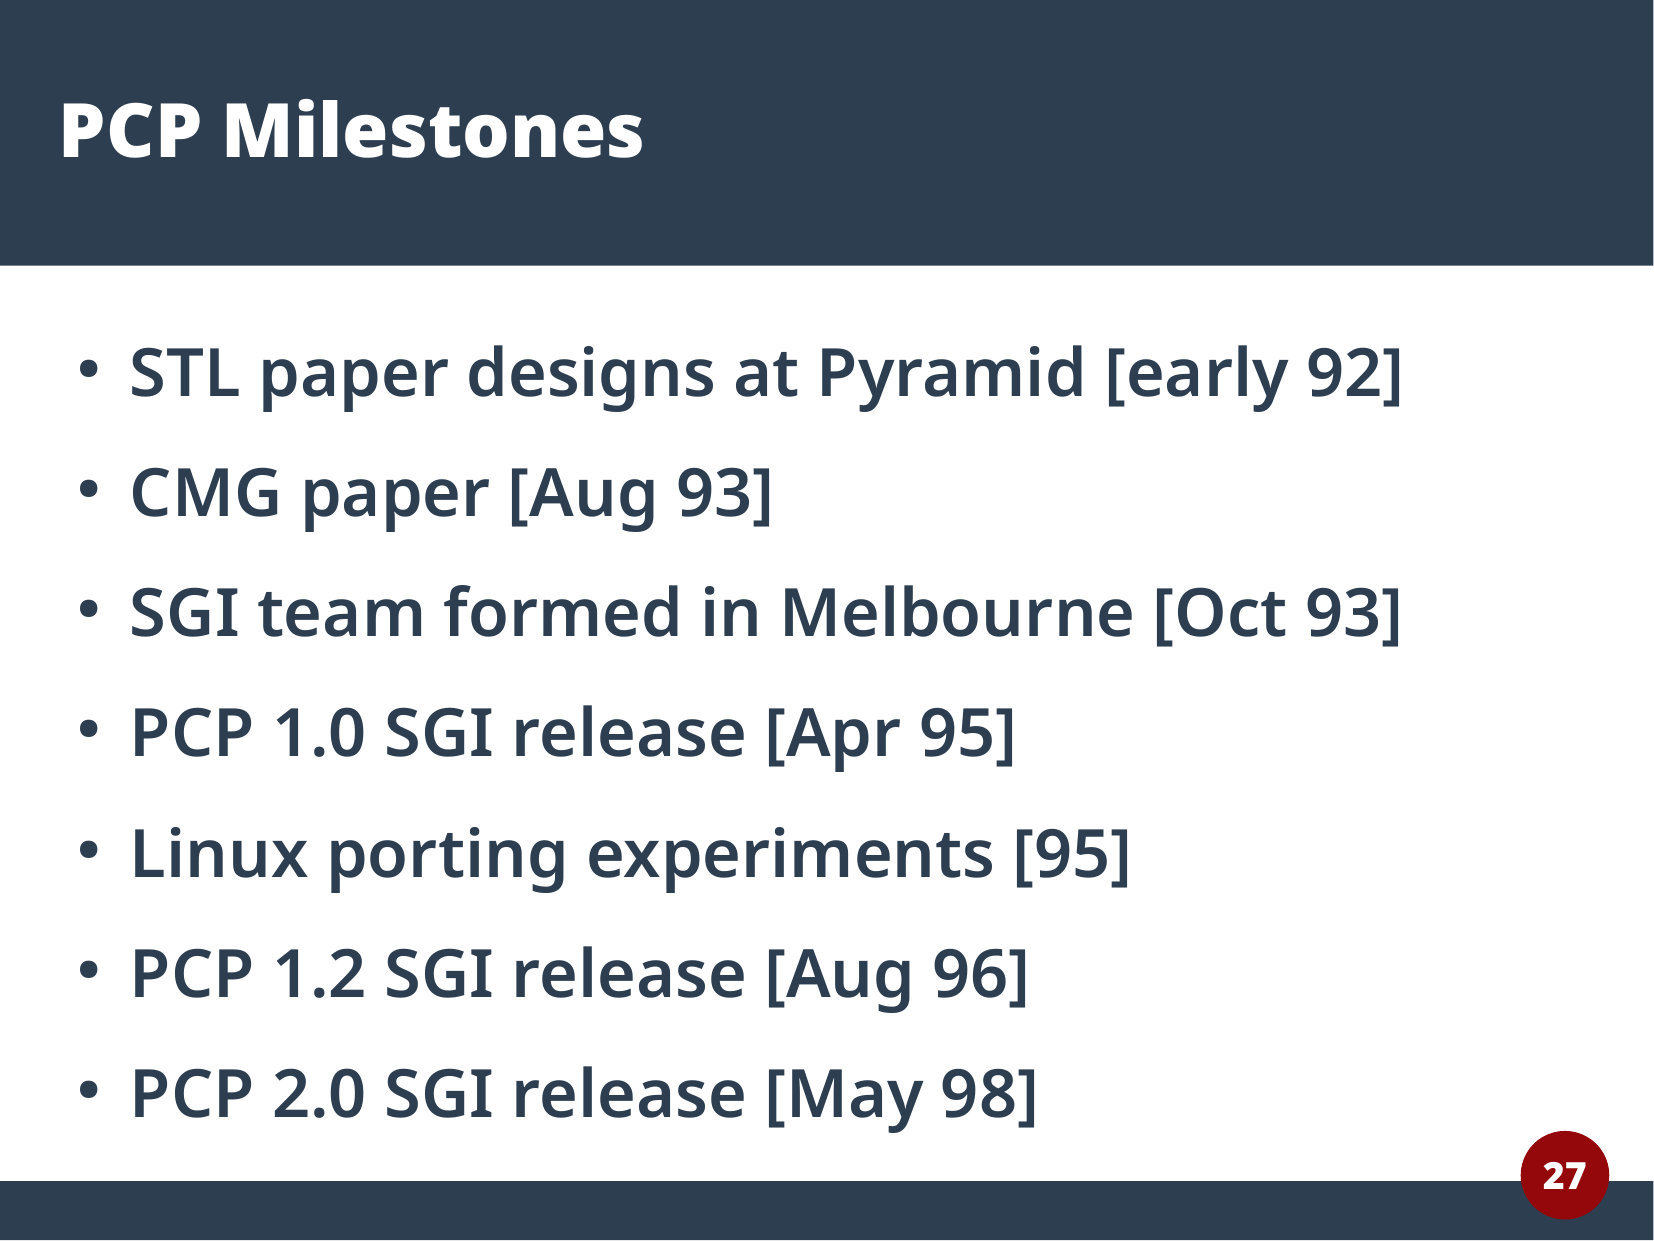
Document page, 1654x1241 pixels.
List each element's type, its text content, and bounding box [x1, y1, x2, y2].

list STL paper designs at Pyramid [early 92] CMG paper [Aug 93] SGI team formed in Melbourne [Oct 93] PCP 1.0 SGI release [Apr 95] Linux porting experiments [95] PCP 1.2 SGI release [Aug 96] PCP 2.0 SGI release [May 98] [59, 324, 1595, 1152]
title PCP Milestones [59, 49, 1595, 207]
